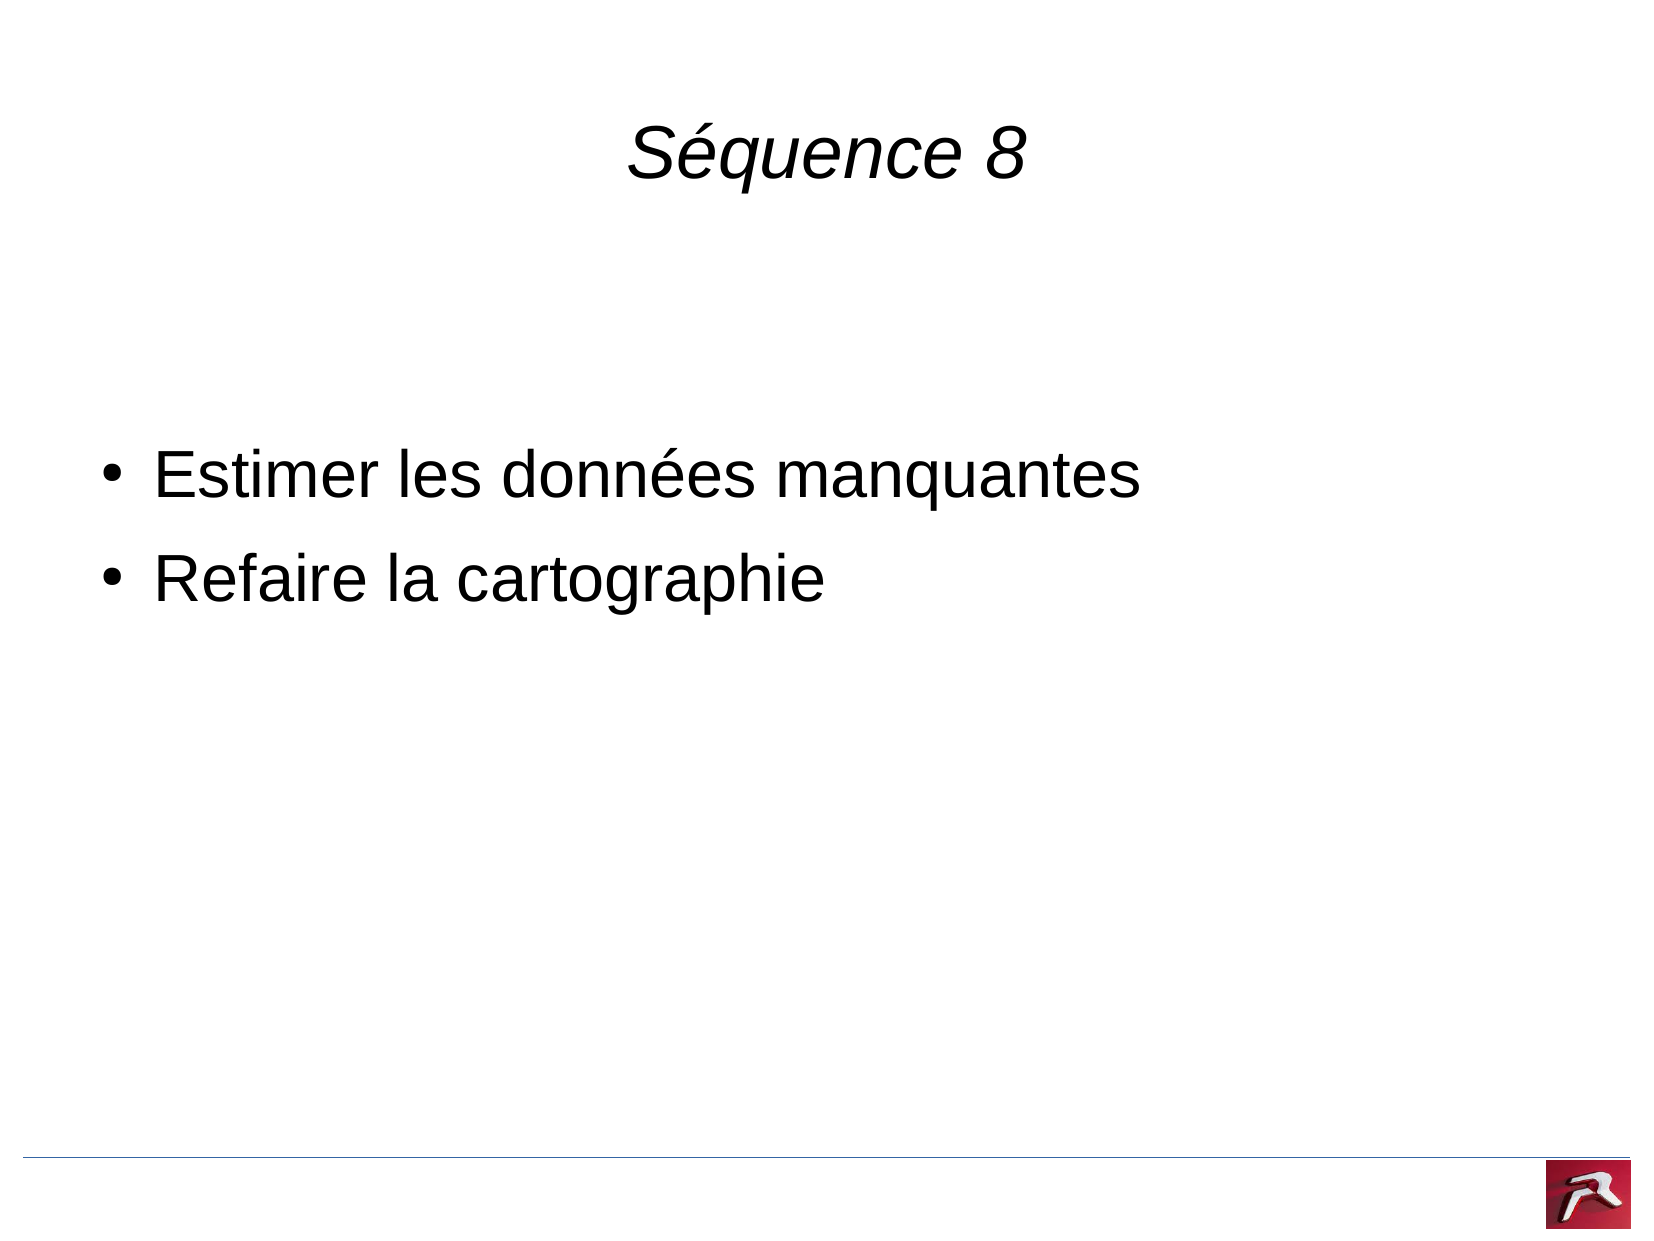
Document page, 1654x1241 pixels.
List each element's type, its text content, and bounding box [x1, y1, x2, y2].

title Séquence 8 [82, 49, 1571, 257]
picture [1546, 1160, 1631, 1229]
list Estimer les données manquantes Refaire la cartographie [82, 437, 1571, 1157]
